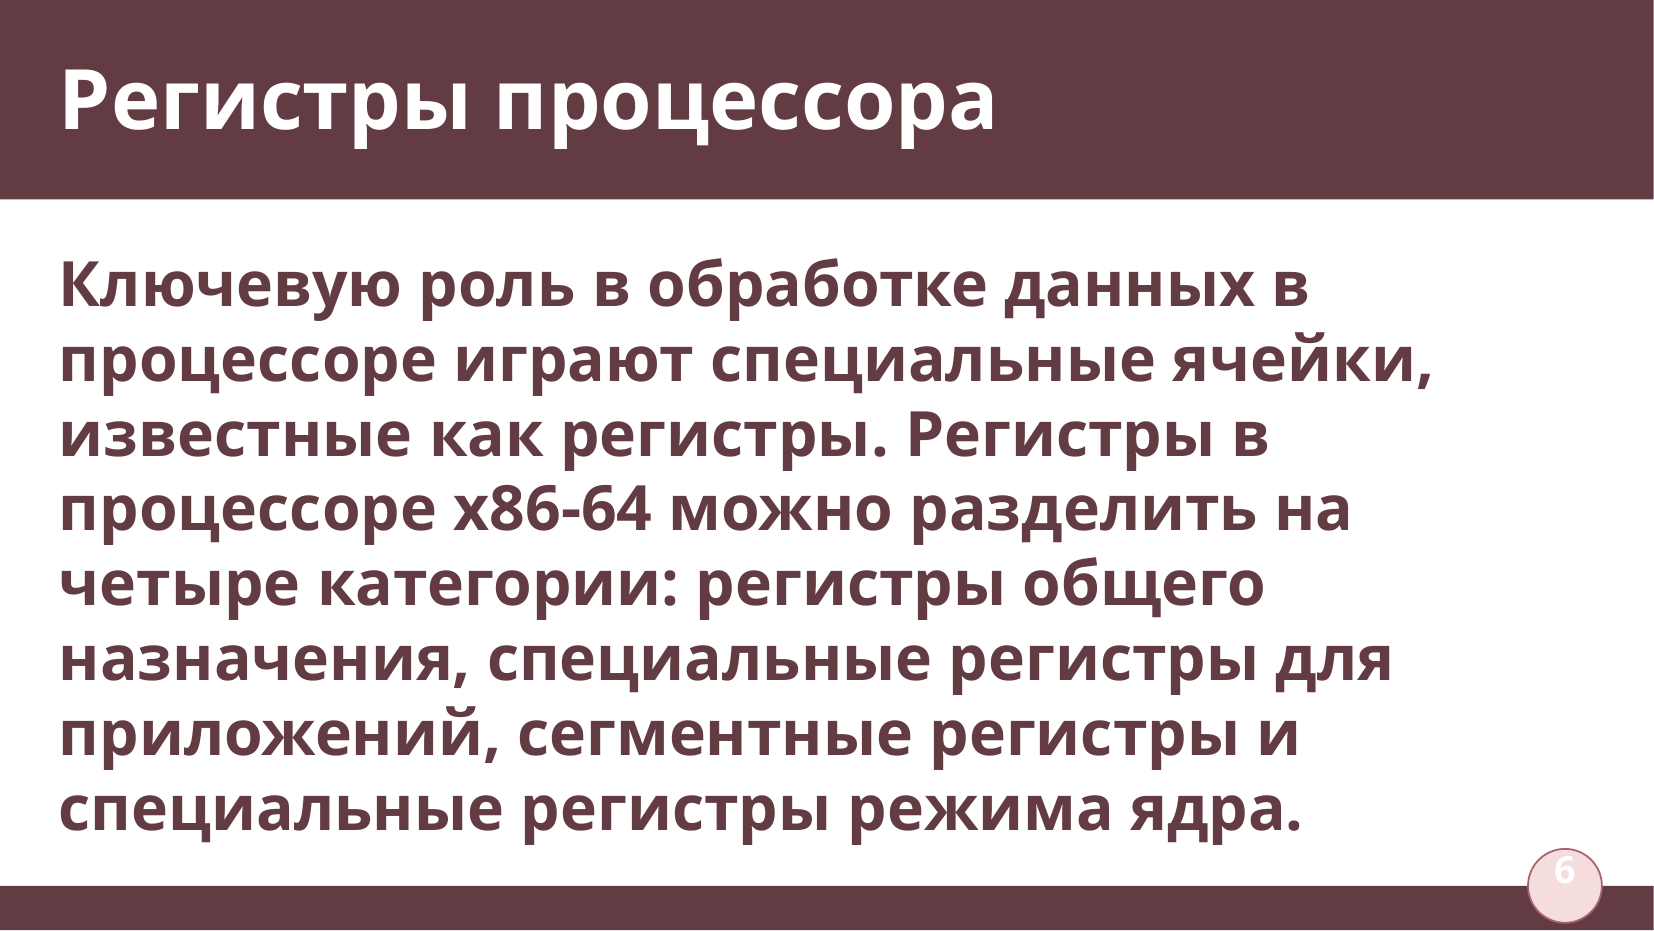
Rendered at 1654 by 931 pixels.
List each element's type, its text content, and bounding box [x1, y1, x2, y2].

list Ключевую роль в обработке данных в процессоре играют специальные ячейки, известные как регистры. Регистры в процессоре x86-64 можно разделить на четыре категории: регистры общего назначения, специальные регистры для приложений, сегментные регистры и специальные регистры режима ядра. [59, 243, 1595, 864]
title Регистры процессора [59, 37, 1595, 155]
